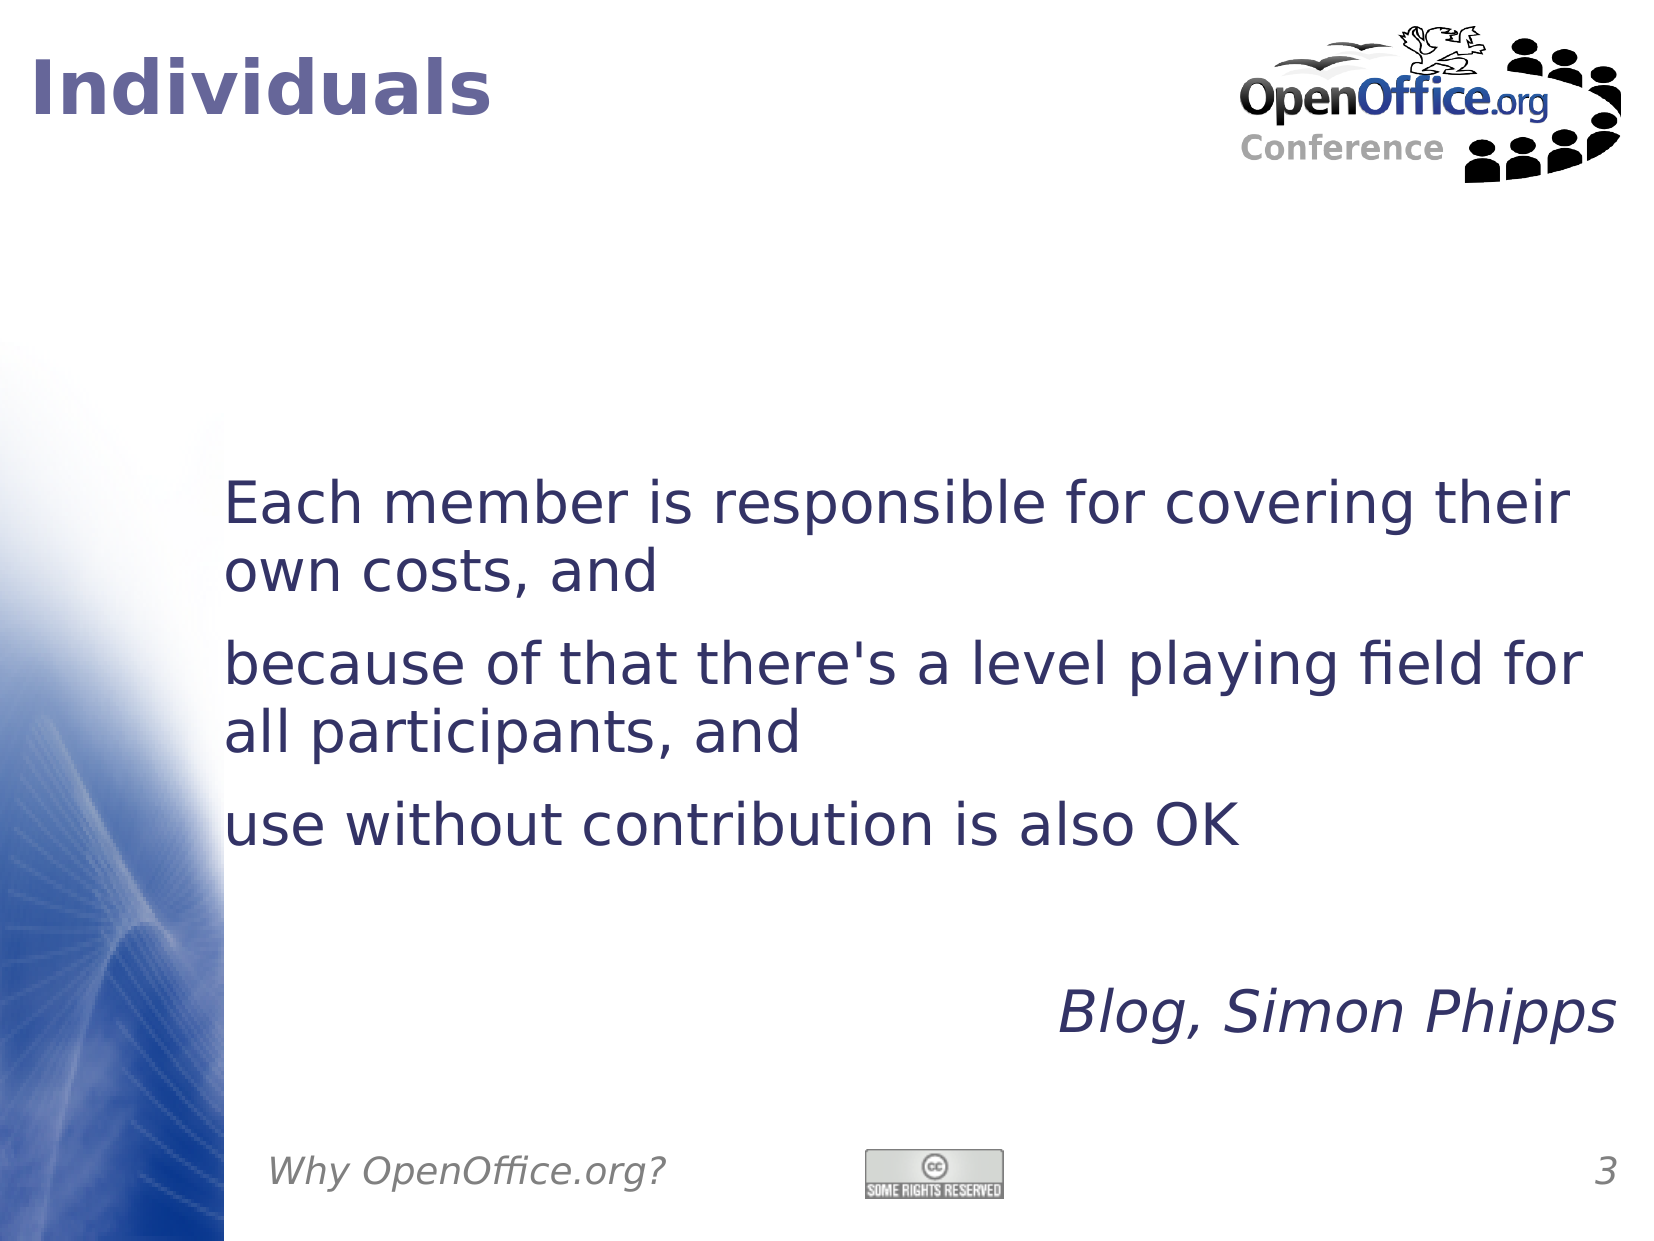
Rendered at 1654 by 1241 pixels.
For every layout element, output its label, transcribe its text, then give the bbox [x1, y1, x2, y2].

title Individuals [29, 29, 1216, 149]
list Each member is responsible for covering their own costs, and because of that there's a level playing field for all participants, and use without contribution is also OK Blog, Simon Phipps [223, 236, 1619, 1093]
picture [0, 0, 224, 1241]
picture [1240, 26, 1621, 183]
